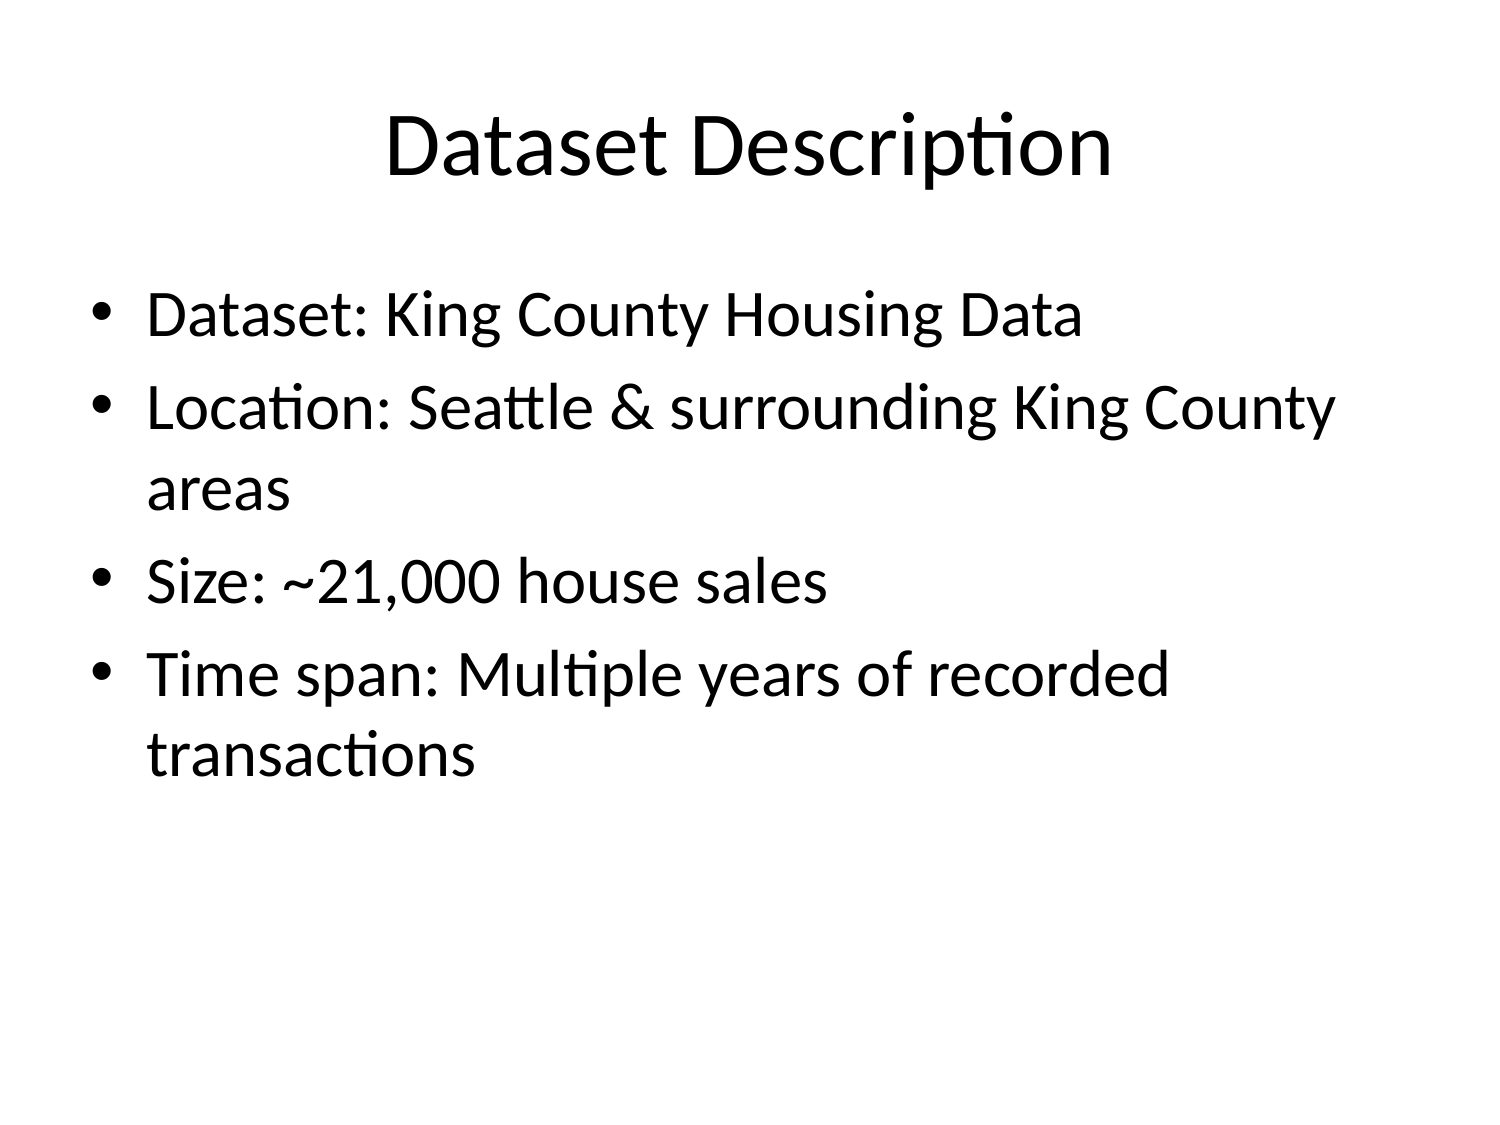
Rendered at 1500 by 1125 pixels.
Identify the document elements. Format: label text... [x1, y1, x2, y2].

title Dataset Description [75, 45, 1425, 233]
list Dataset: King County Housing Data Location: Seattle & surrounding King County areas Size: ~21,000 house sales Time span: Multiple years of recorded transactions [75, 262, 1425, 1005]
